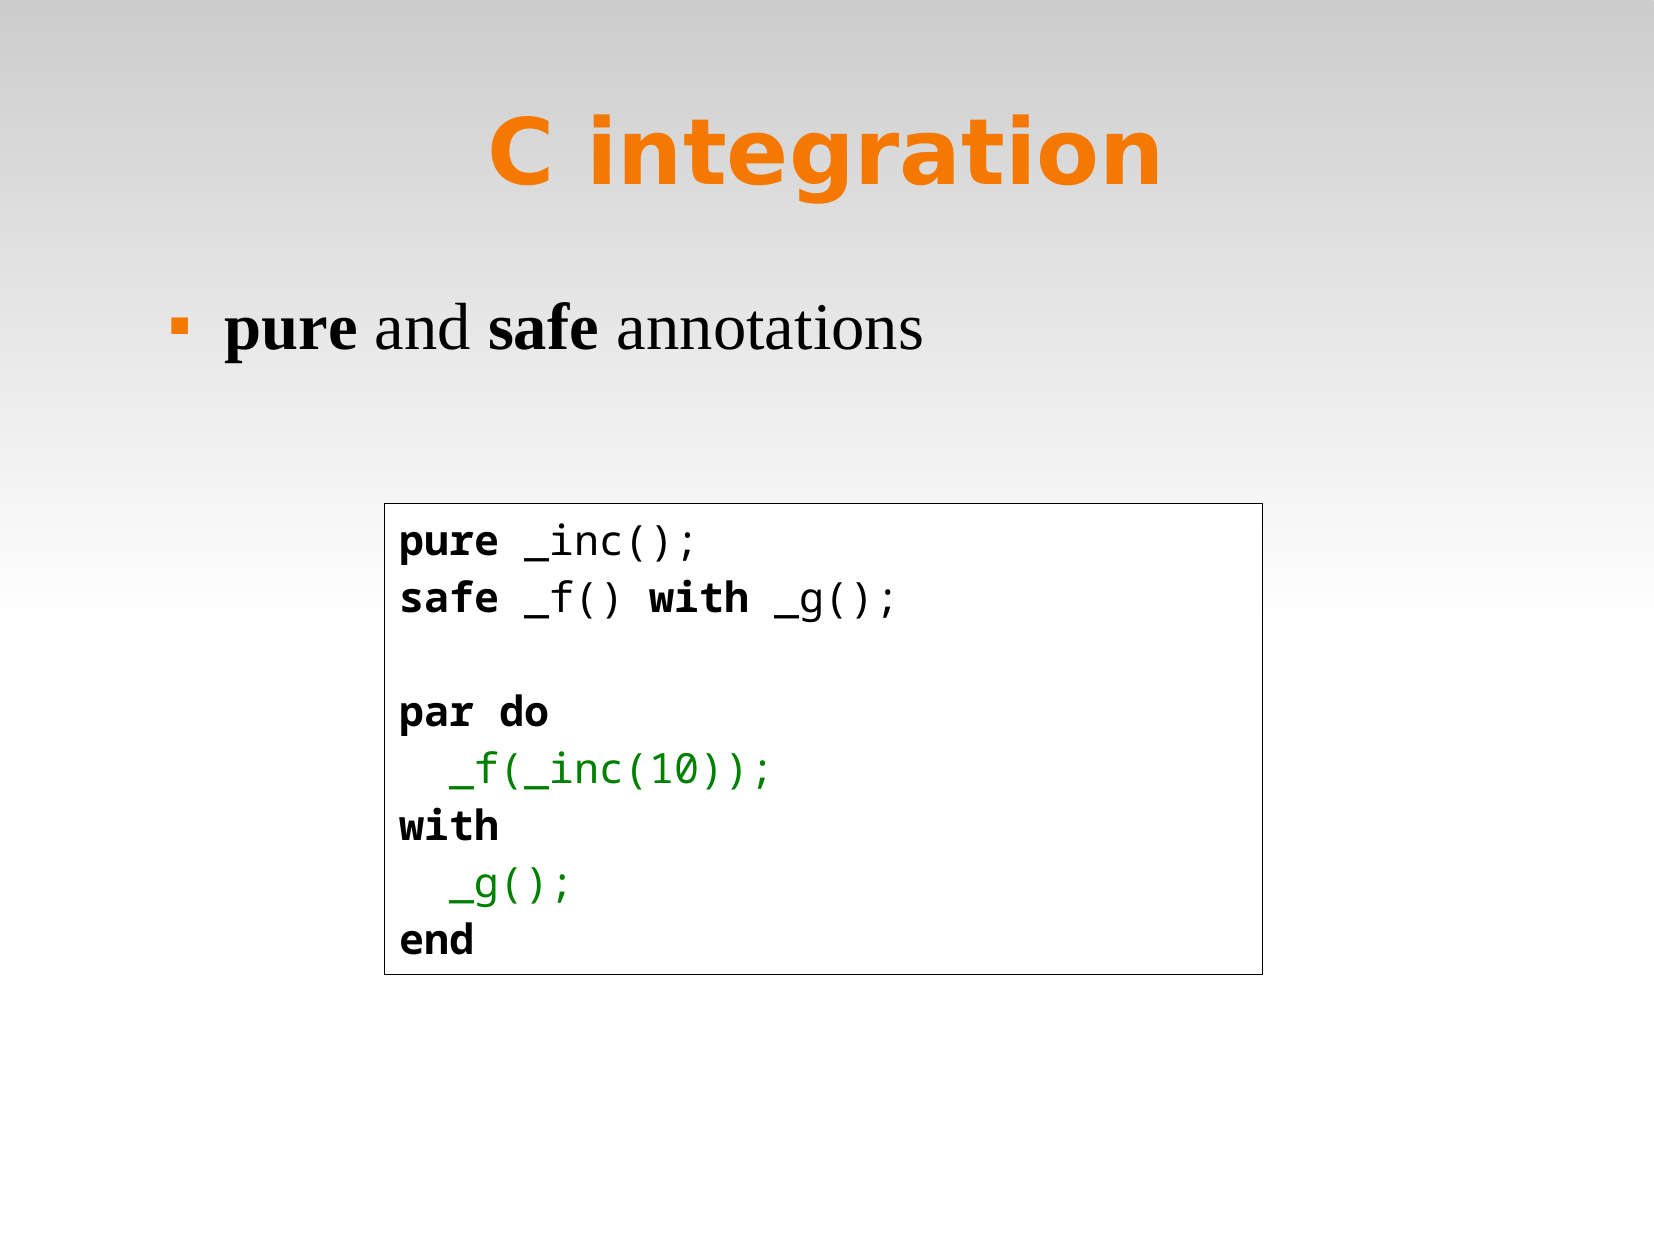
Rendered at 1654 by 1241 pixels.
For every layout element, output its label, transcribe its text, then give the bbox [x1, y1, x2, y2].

list pure and safe annotations [82, 290, 1571, 1109]
title C integration [82, 49, 1571, 257]
